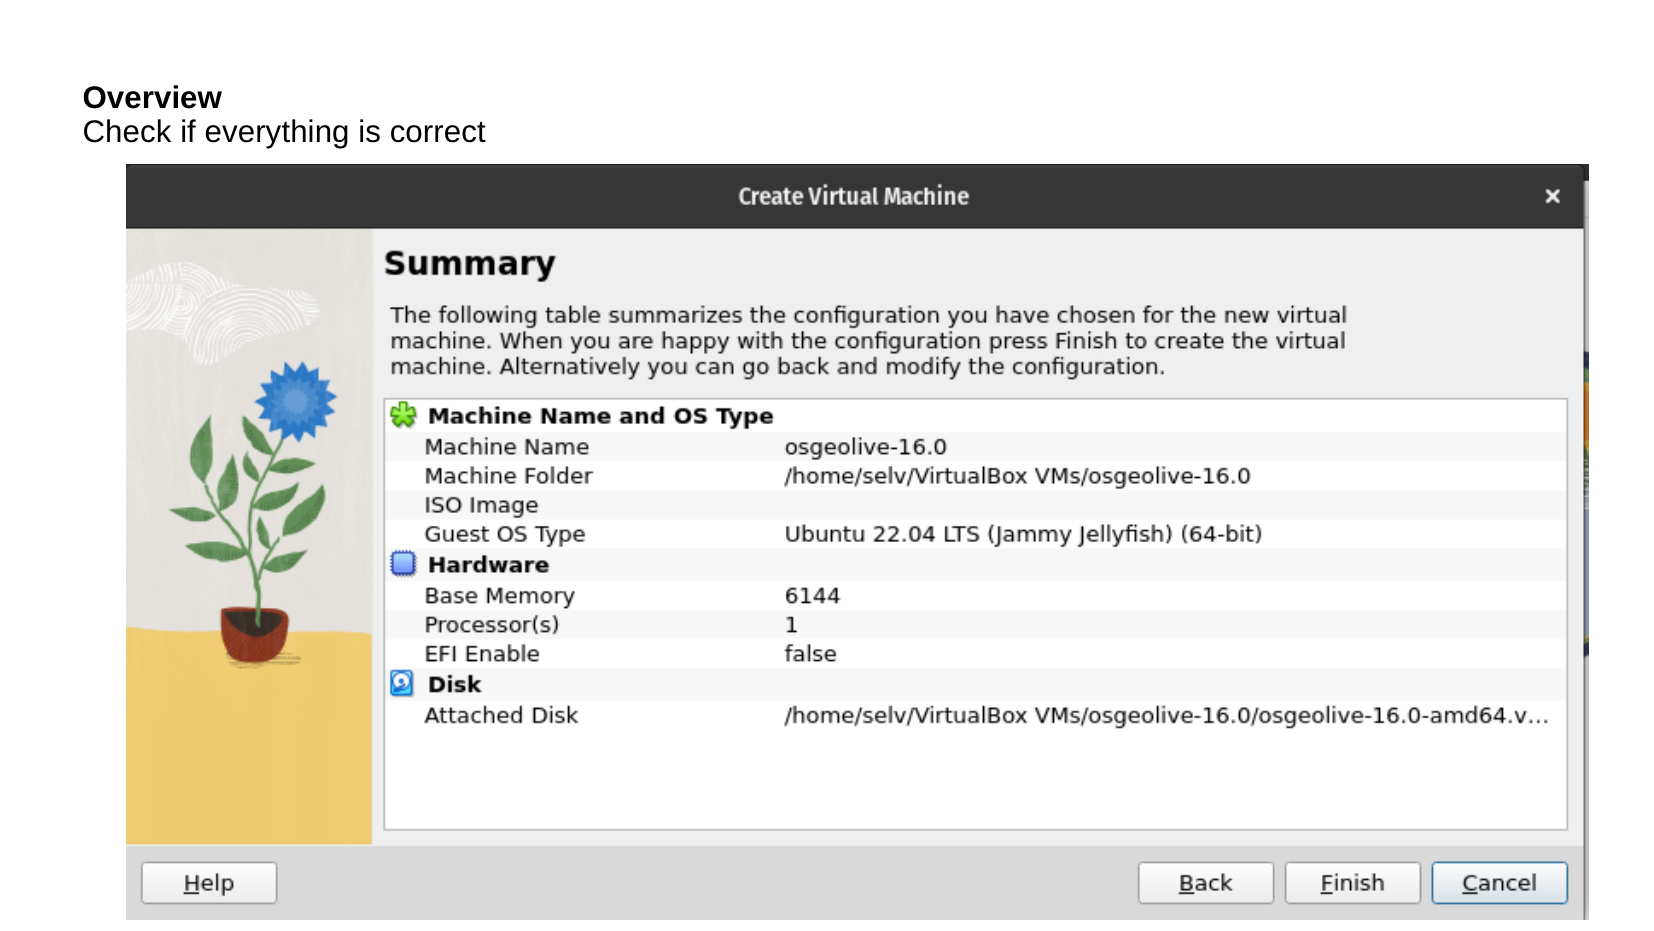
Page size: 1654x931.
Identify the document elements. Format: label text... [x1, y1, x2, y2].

title Overview Check if everything is correct [82, 37, 1571, 193]
picture [126, 164, 1589, 920]
